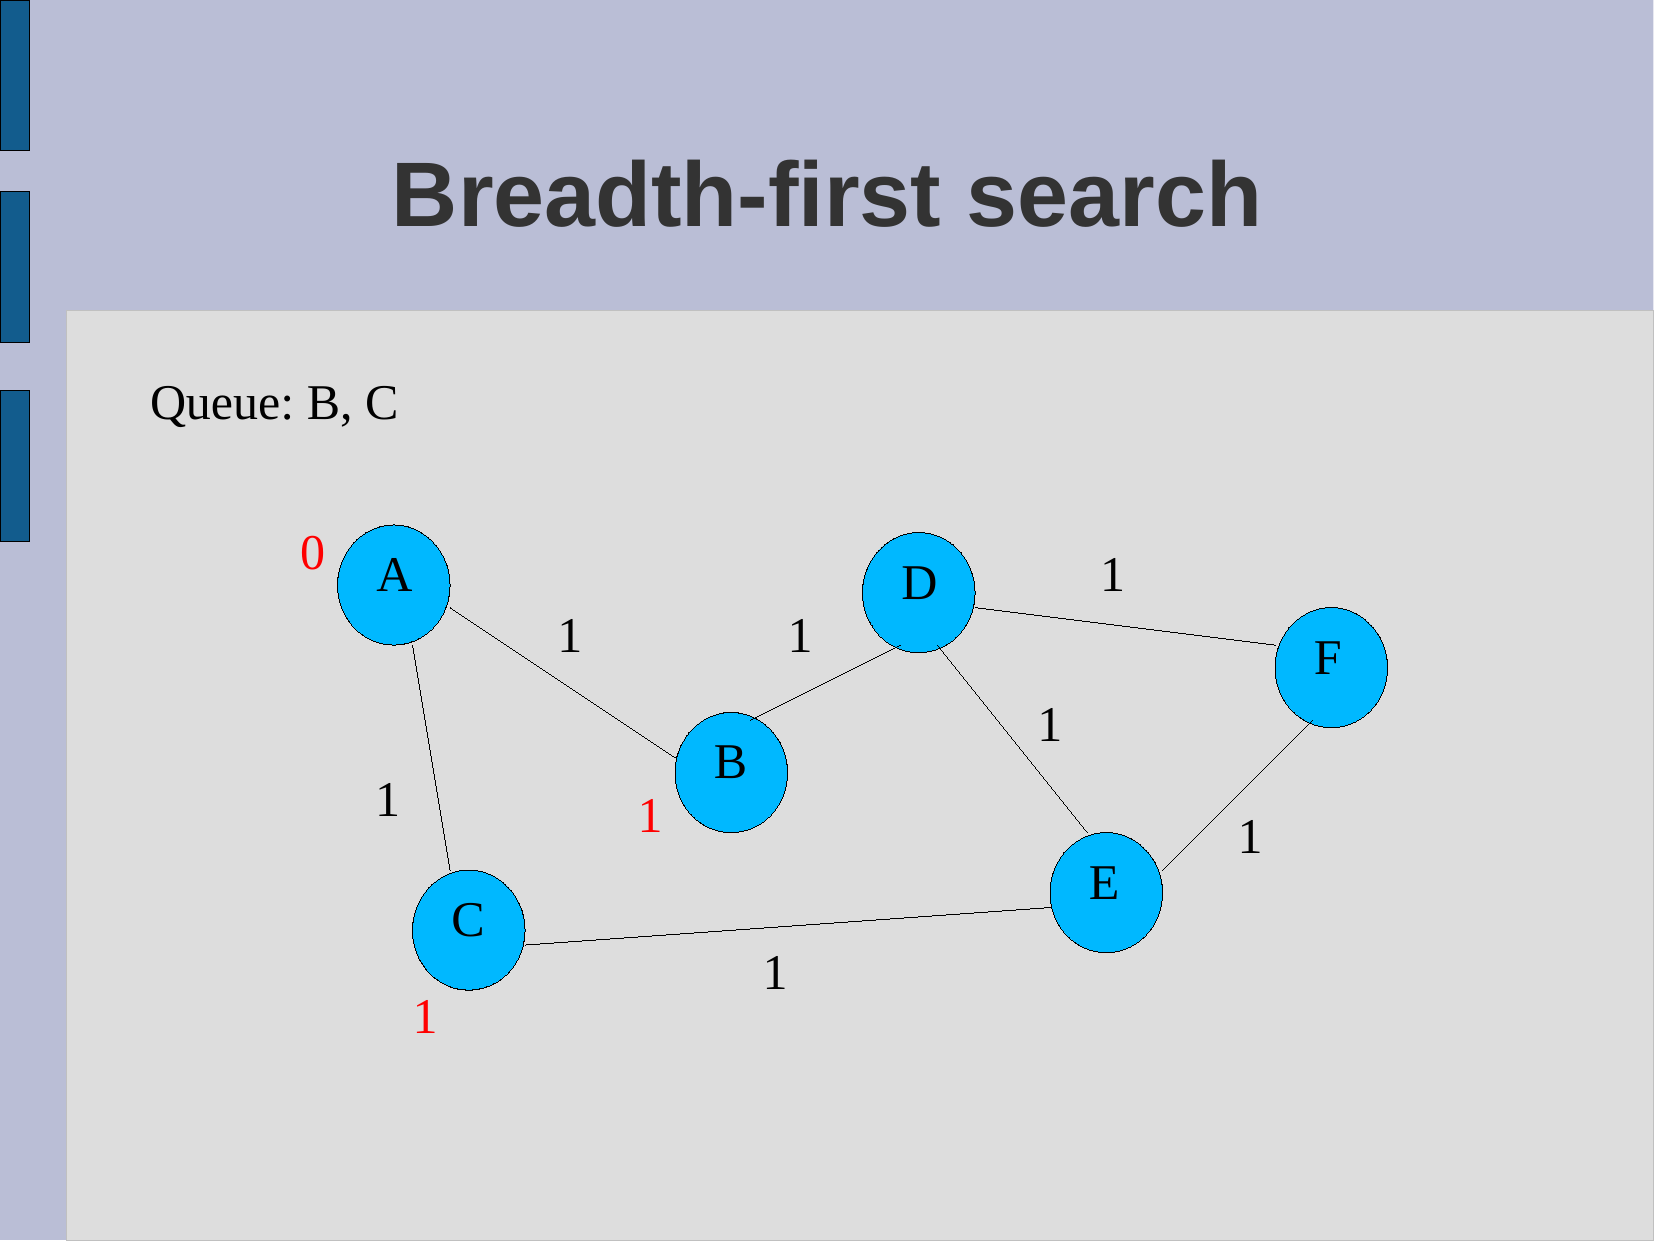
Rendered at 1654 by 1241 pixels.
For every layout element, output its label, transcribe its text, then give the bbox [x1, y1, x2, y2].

text_box D [901, 554, 938, 610]
text_box 1 [412, 989, 438, 1045]
text_box 1 [1099, 547, 1126, 603]
text_box [1050, 832, 1163, 953]
text_box F [1313, 629, 1342, 685]
text_box C [451, 892, 485, 948]
text_box 1 [1237, 809, 1263, 865]
text_box 1 [637, 787, 676, 843]
text_box [337, 524, 451, 646]
title Breadth-first search [121, 91, 1534, 299]
text_box A [376, 547, 413, 603]
text_box 1 [557, 607, 583, 663]
text_box 1 [375, 772, 401, 828]
text_box [675, 712, 788, 833]
text_box E [1088, 854, 1120, 910]
text_box 1 [762, 945, 788, 1001]
text_box [862, 532, 976, 653]
text_box 1 [1037, 697, 1063, 753]
text_box Queue: B, C [150, 375, 399, 431]
text_box 1 [787, 607, 813, 663]
text_box [412, 870, 526, 991]
text_box 0 [300, 525, 326, 581]
text_box B [713, 734, 748, 790]
text_box [1275, 607, 1388, 728]
